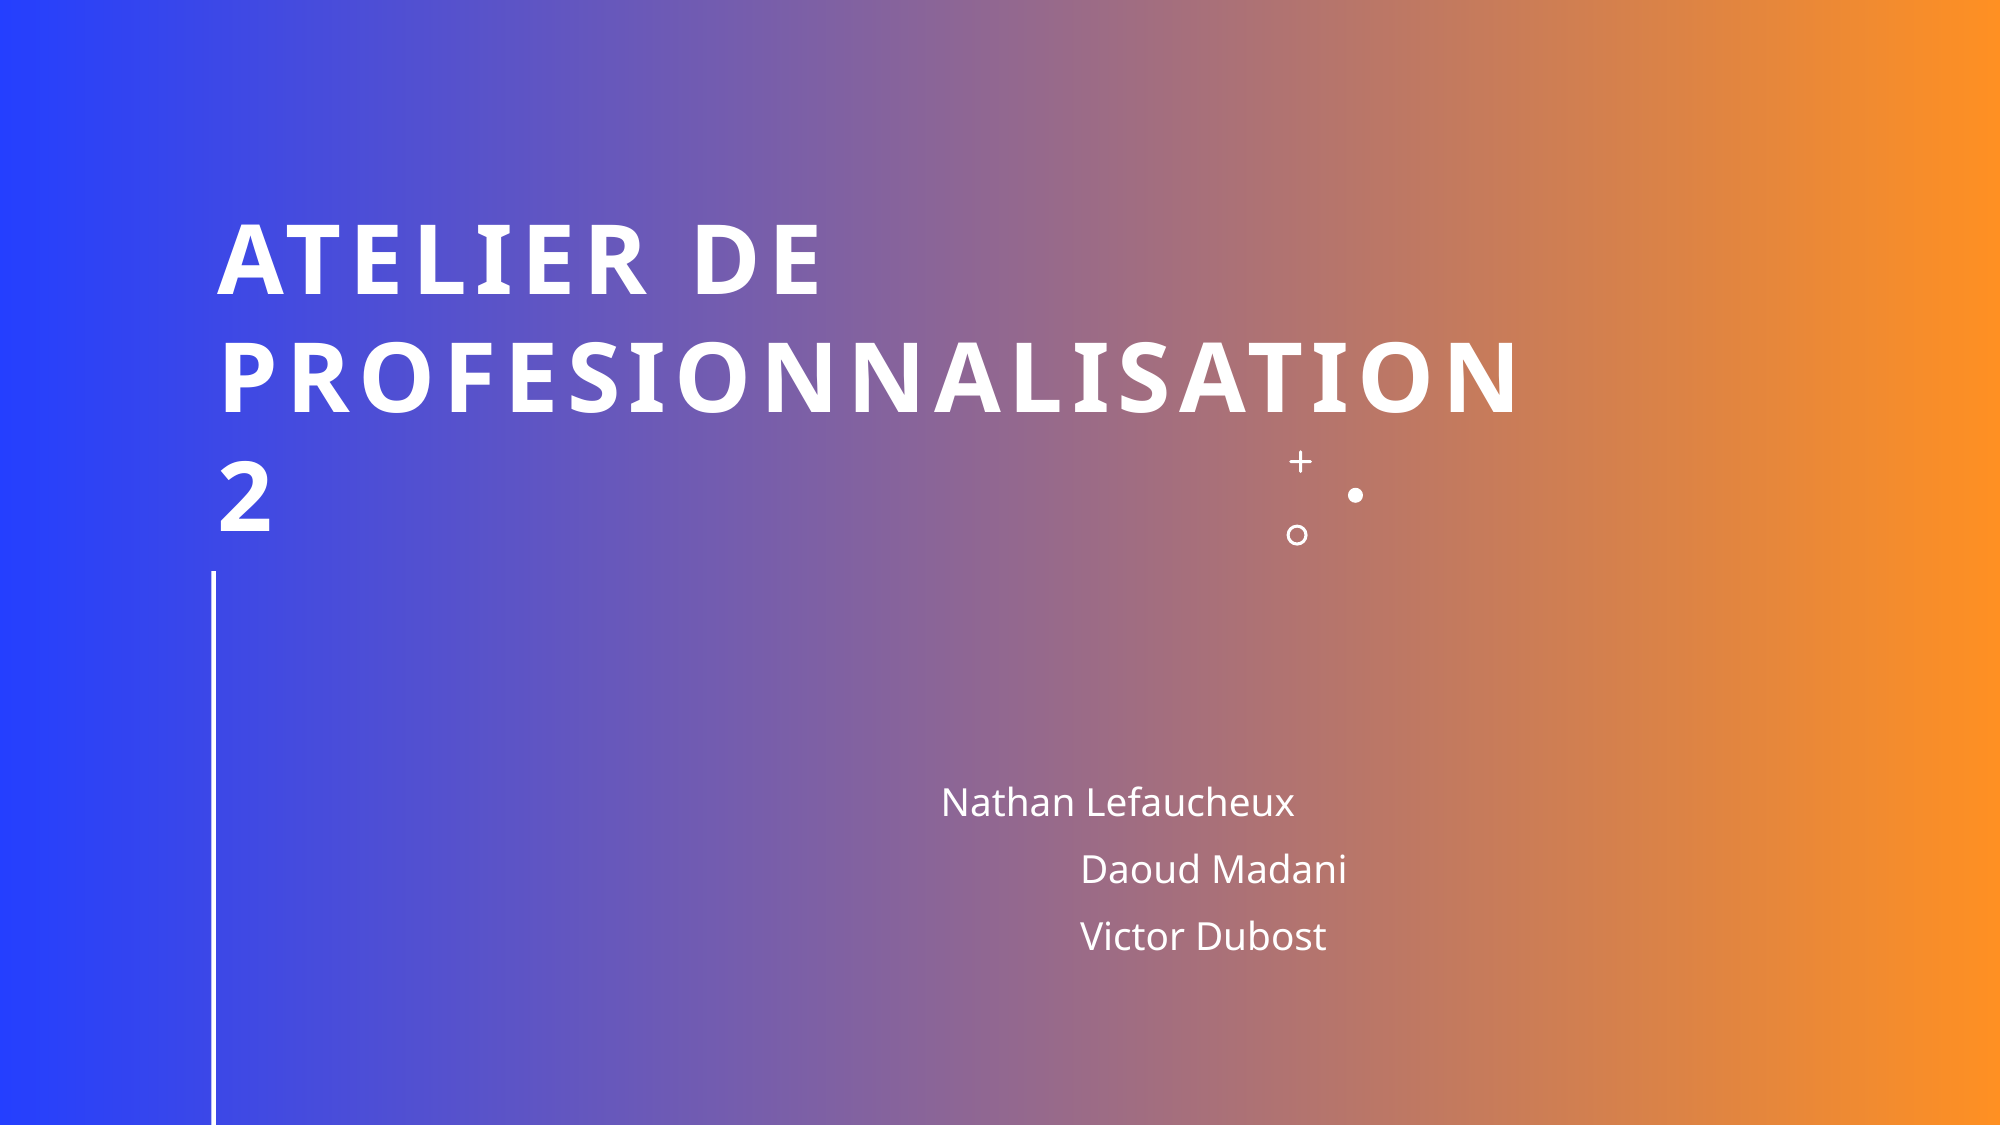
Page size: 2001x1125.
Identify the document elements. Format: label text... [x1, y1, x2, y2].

subtitle Nathan Lefaucheux Daoud Madani Victor Dubost [925, 771, 1762, 968]
title Atelier de profesionnalisation 2 [202, 96, 1626, 563]
